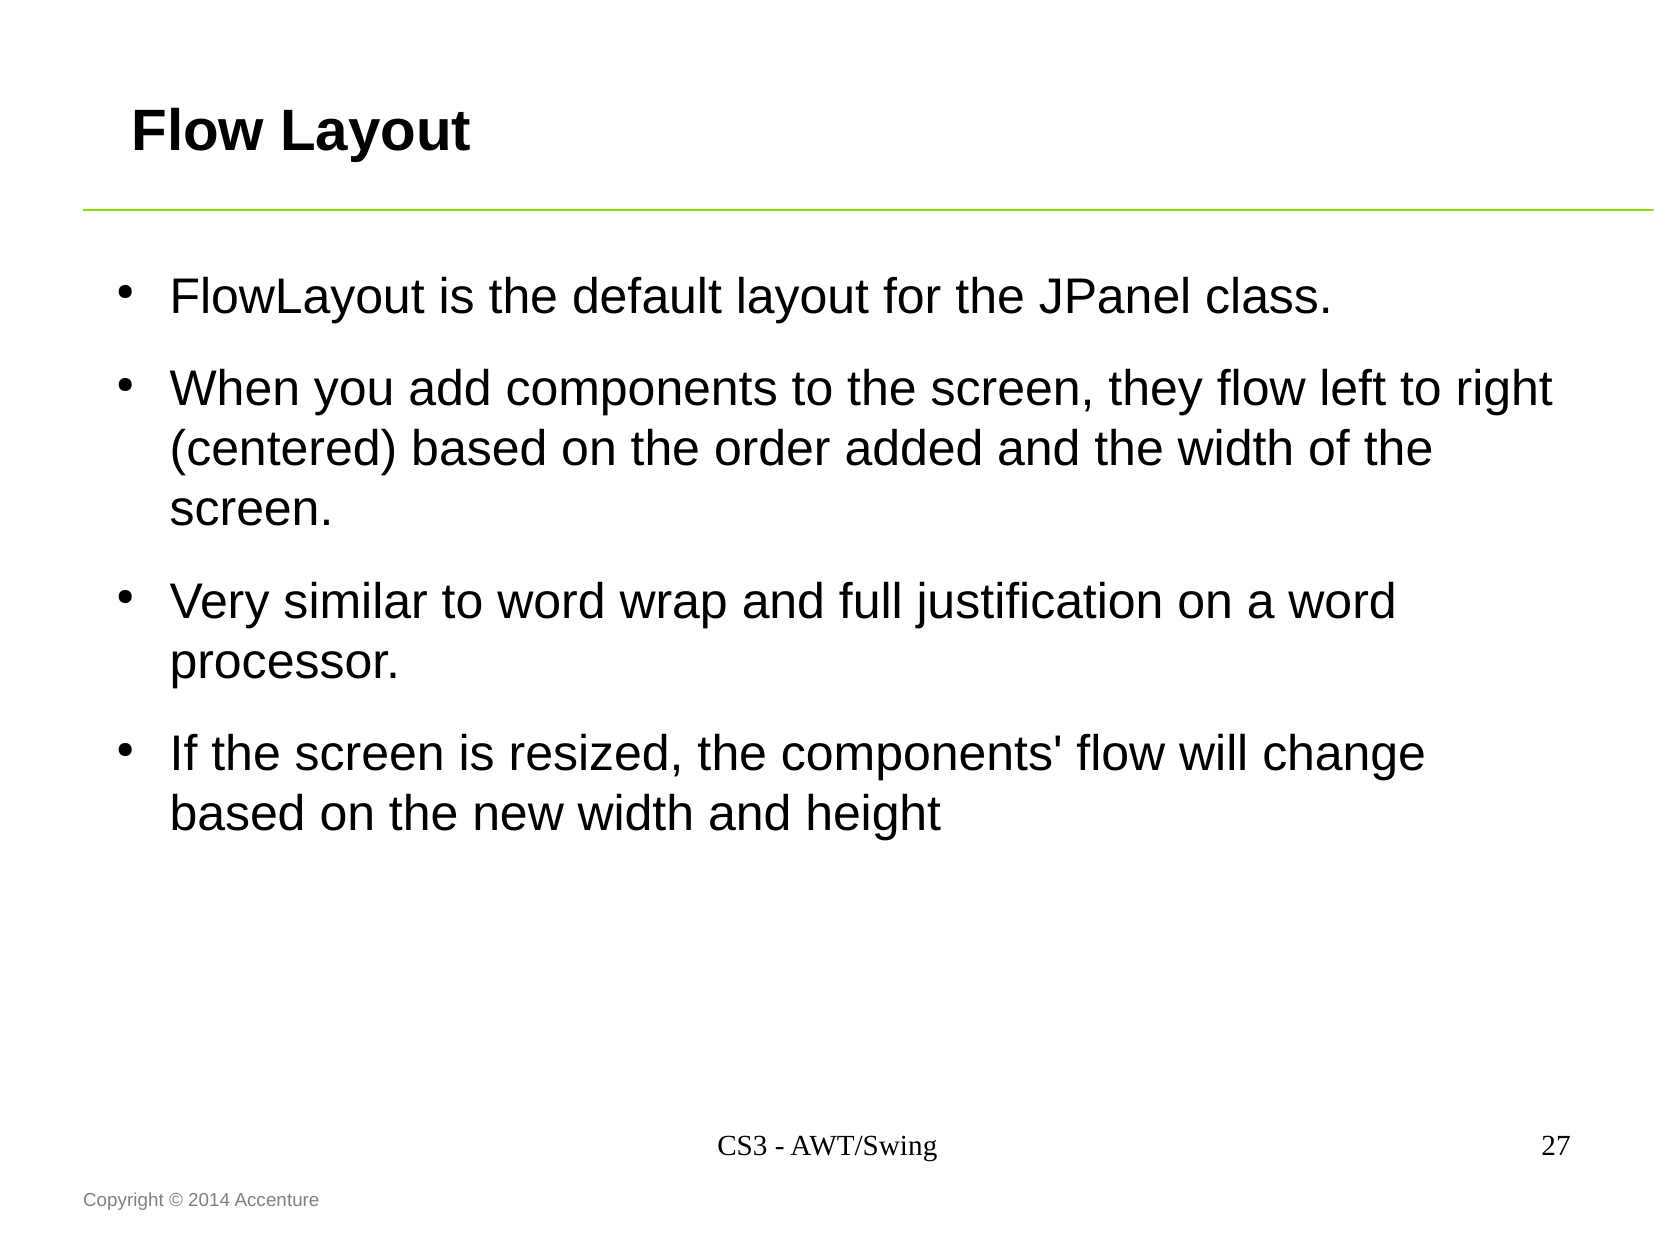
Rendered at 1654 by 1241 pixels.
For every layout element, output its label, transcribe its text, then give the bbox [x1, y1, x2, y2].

title Flow Layout [81, 56, 1654, 199]
list FlowLayout is the default layout for the JPanel class. When you add components to the screen, they flow left to right (centered) based on the order added and the width of the screen. Very similar to word wrap and full justification on a word processor. If the screen is resized, the components' flow will change based on the new width and height [84, 255, 1573, 1166]
